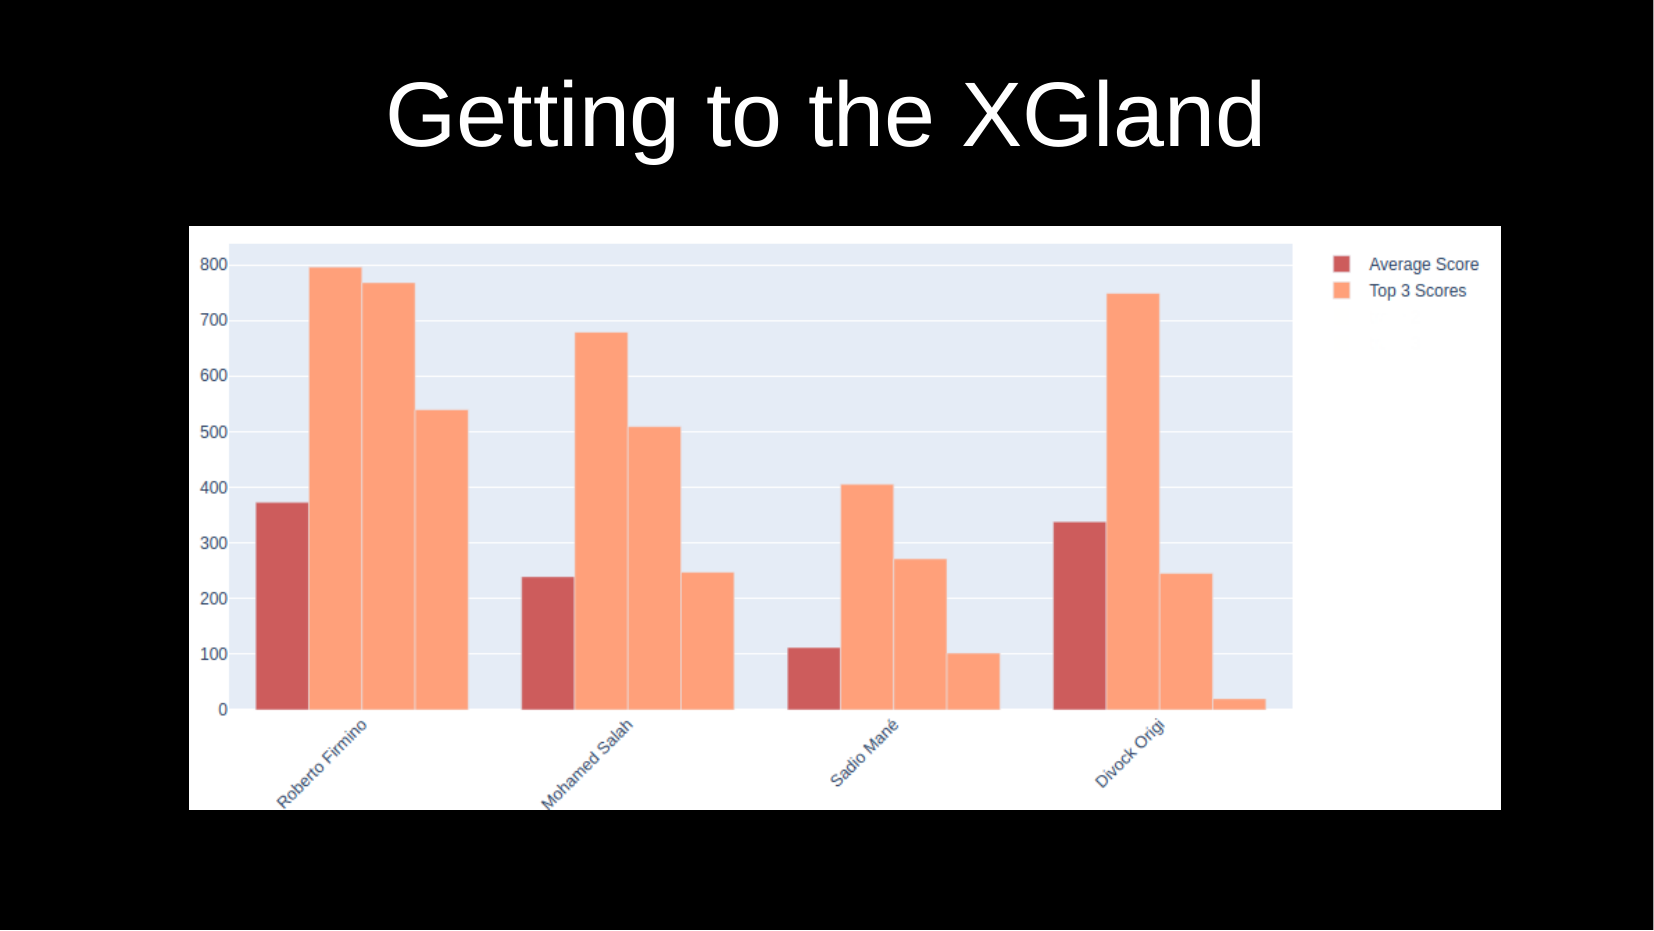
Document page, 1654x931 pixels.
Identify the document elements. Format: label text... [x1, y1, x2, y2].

picture [189, 226, 1501, 811]
title Getting to the XGland [82, 37, 1571, 193]
